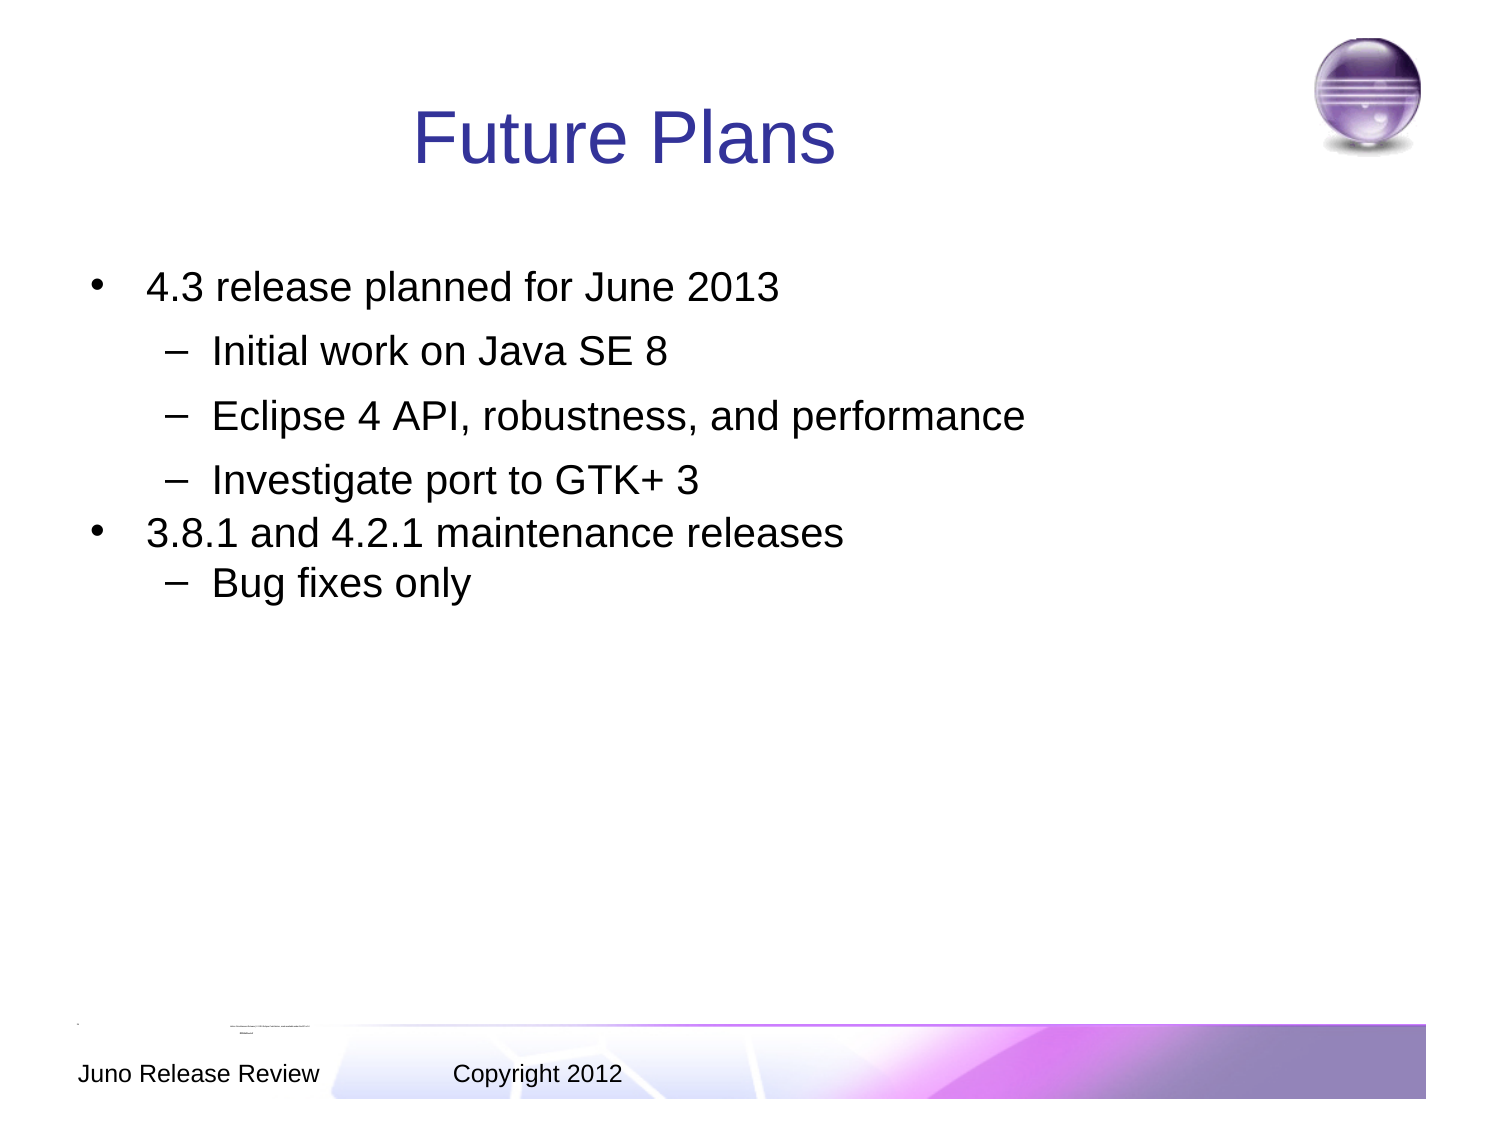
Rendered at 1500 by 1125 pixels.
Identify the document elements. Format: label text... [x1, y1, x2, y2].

picture [1307, 37, 1426, 157]
list 4.3 release planned for June 2013 Initial work on Java SE 8 Eclipse 4 API, robustness, and performance Investigate port to GTK+ 3 3.8.1 and 4.2.1 maintenance releases Bug fixes only [75, 262, 1426, 1006]
title Future Plans [74, 45, 1176, 233]
picture [225, 1024, 1426, 1099]
